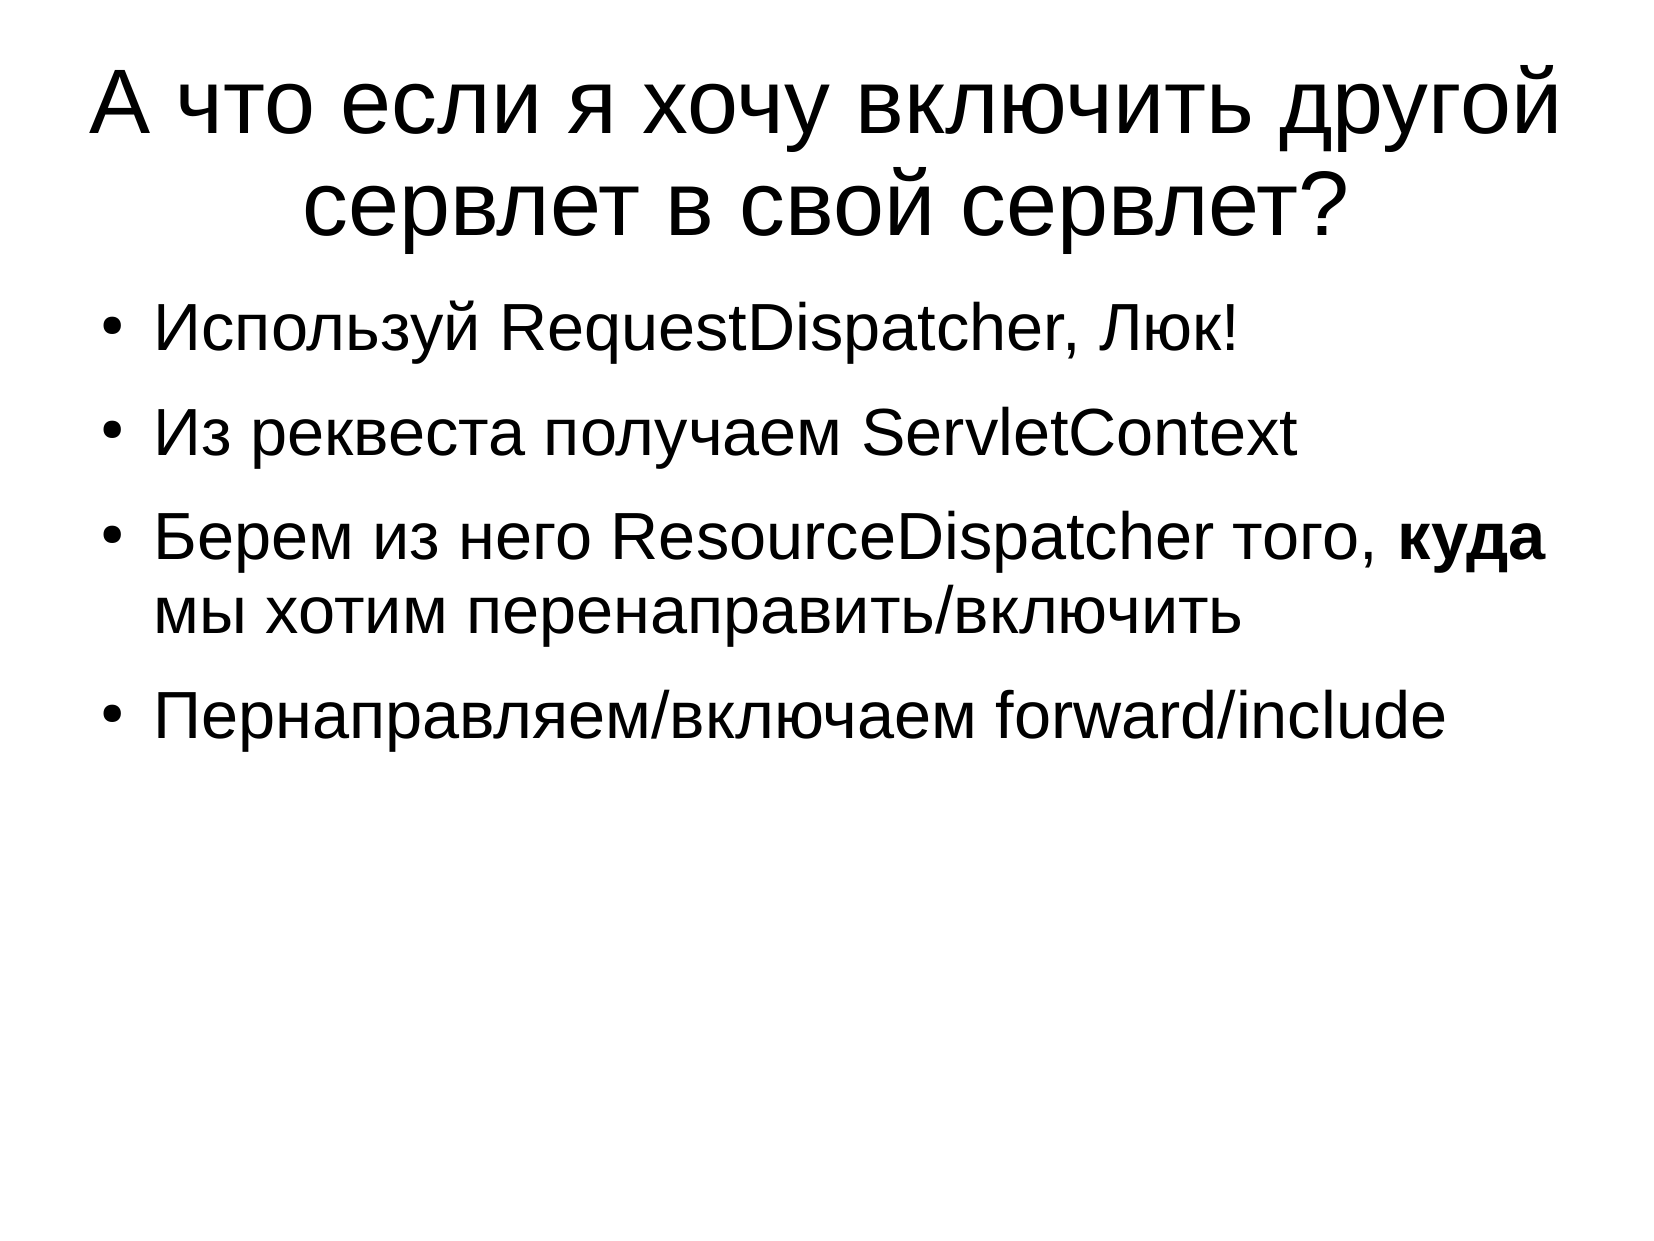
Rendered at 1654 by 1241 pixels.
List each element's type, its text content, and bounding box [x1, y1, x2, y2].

list Используй RequestDispatcher, Люк! Из реквеста получаем ServletContext Берем из него ResourceDispatcher того, куда мы хотим перенаправить/включить Пернаправляем/включаем forward/include [82, 290, 1571, 1010]
title А что если я хочу включить другой сервлет в свой сервлет? [82, 49, 1571, 257]
